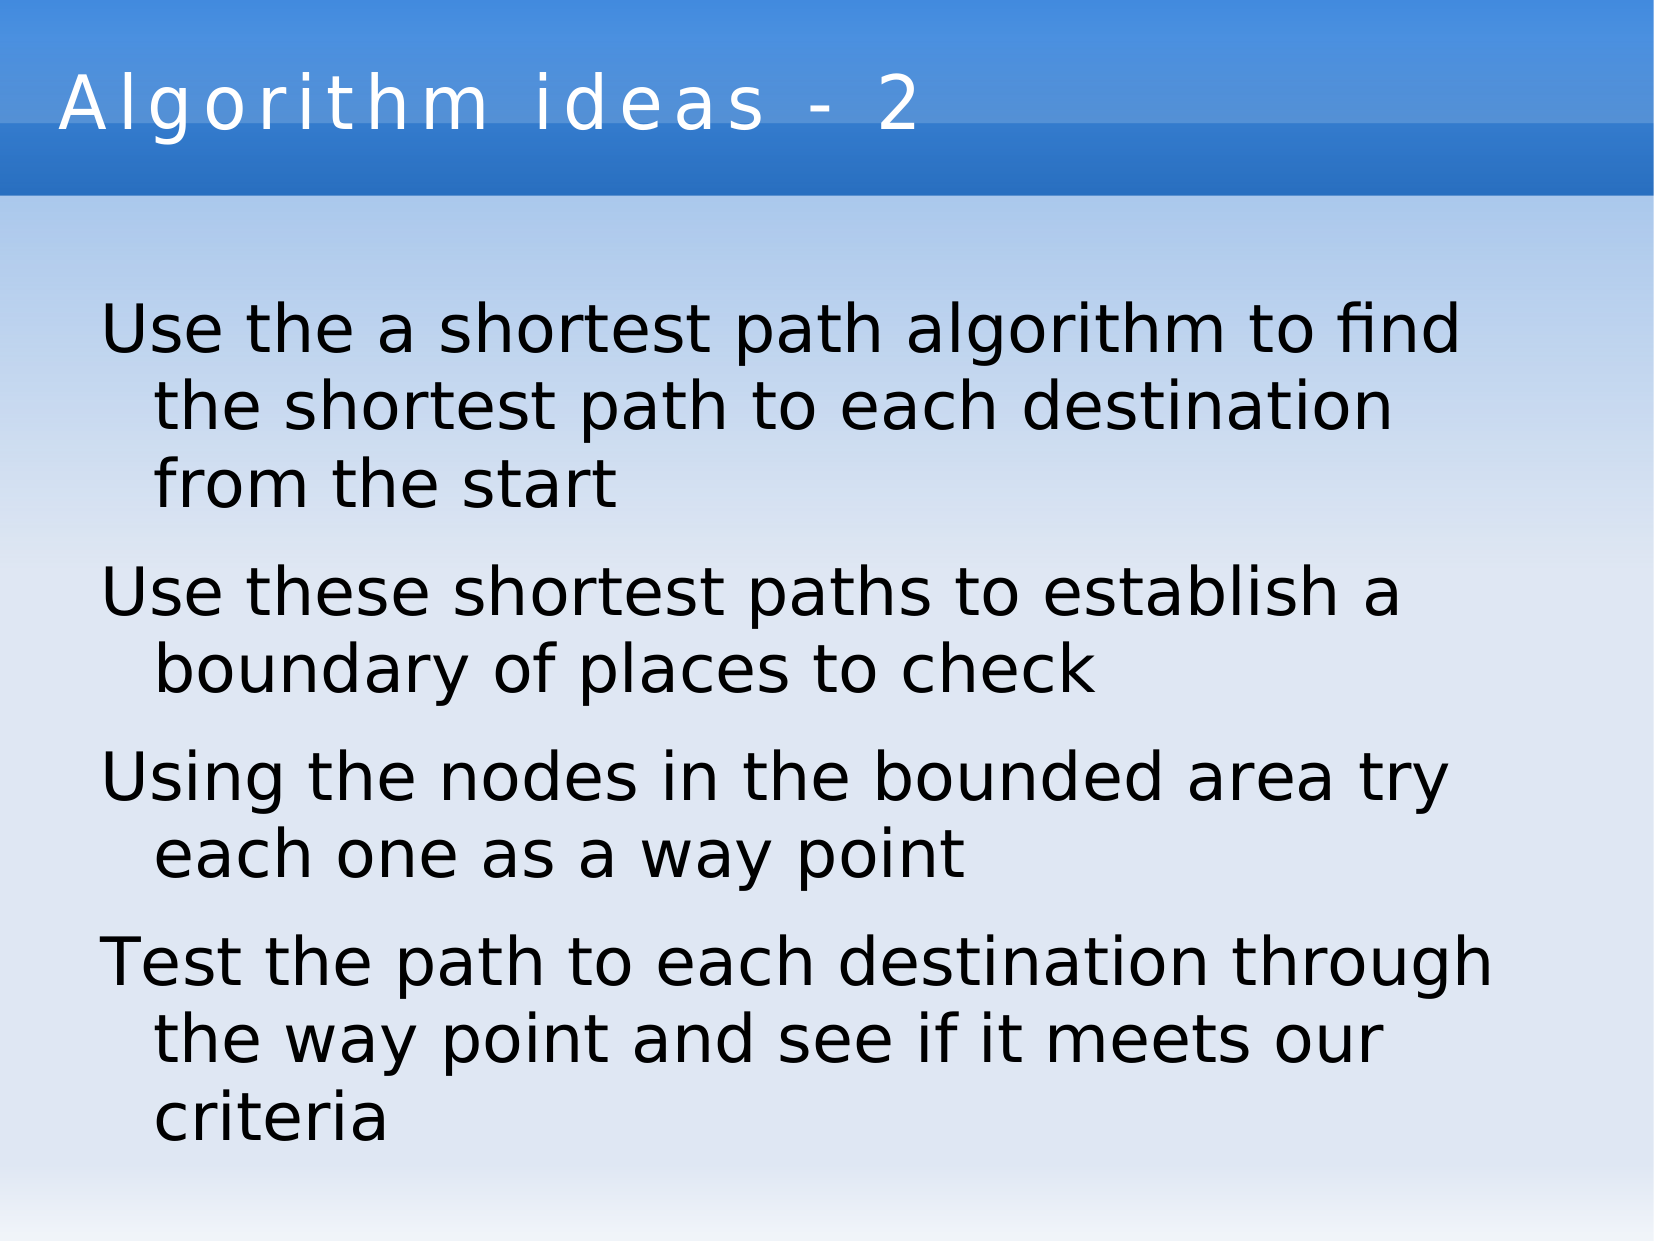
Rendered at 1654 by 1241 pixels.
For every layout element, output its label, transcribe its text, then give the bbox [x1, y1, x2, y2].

title Algorithm ideas - 2 [59, 29, 1270, 178]
picture [0, 0, 1654, 1241]
list Use the a shortest path algorithm to find the shortest path to each destination from the start Use these shortest paths to establish a boundary of places to check Using the nodes in the bounded area try each one as a way point Test the path to each destination through the way point and see if it meets our criteria [82, 290, 1571, 1157]
